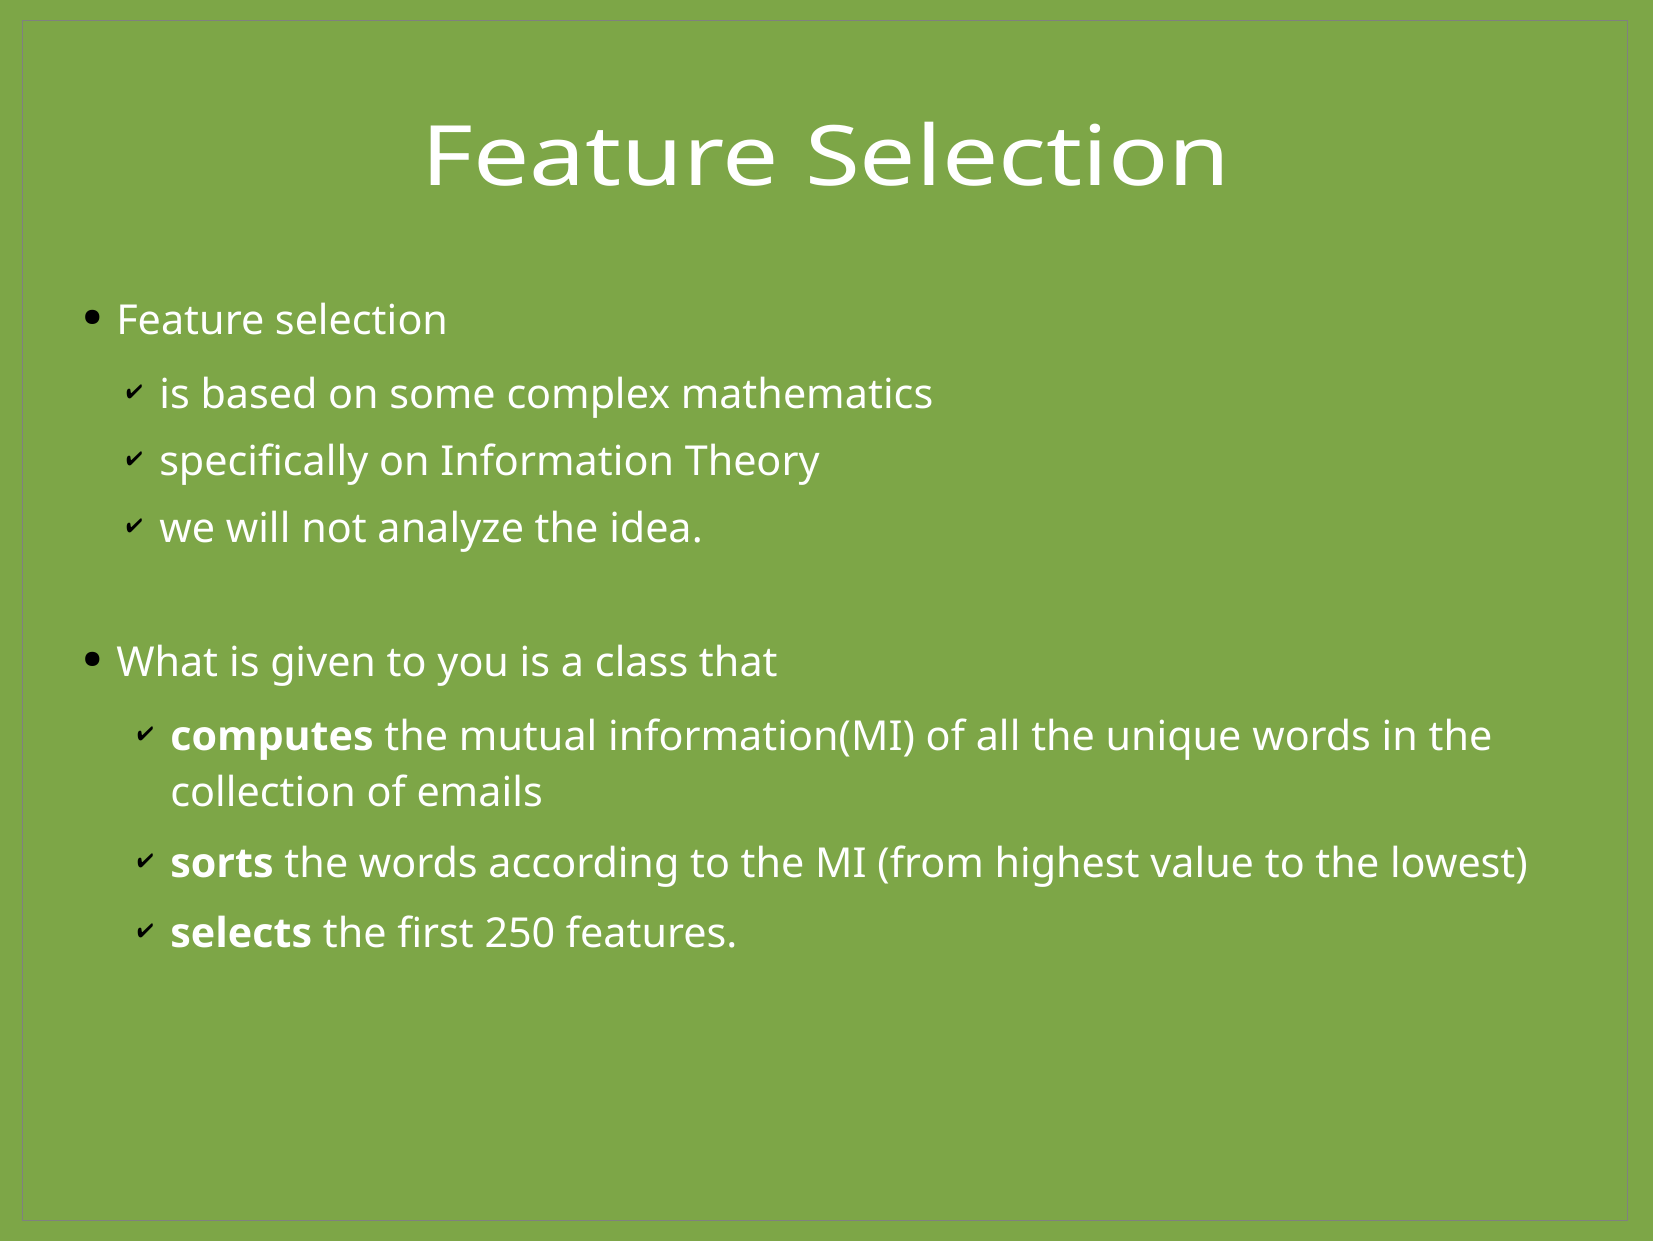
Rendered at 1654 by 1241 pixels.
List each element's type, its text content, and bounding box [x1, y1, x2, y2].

list Feature selection is based on some complex mathematics specifically on Information Theory we will not analyze the idea. What is given to you is a class that computes the mutual information(MI) of all the unique words in the collection of emails sorts the words according to the MI (from highest value to the lowest) selects the first 250 features. [82, 290, 1538, 1010]
text_box [22, 20, 1628, 1221]
title Feature Selection [82, 49, 1571, 257]
